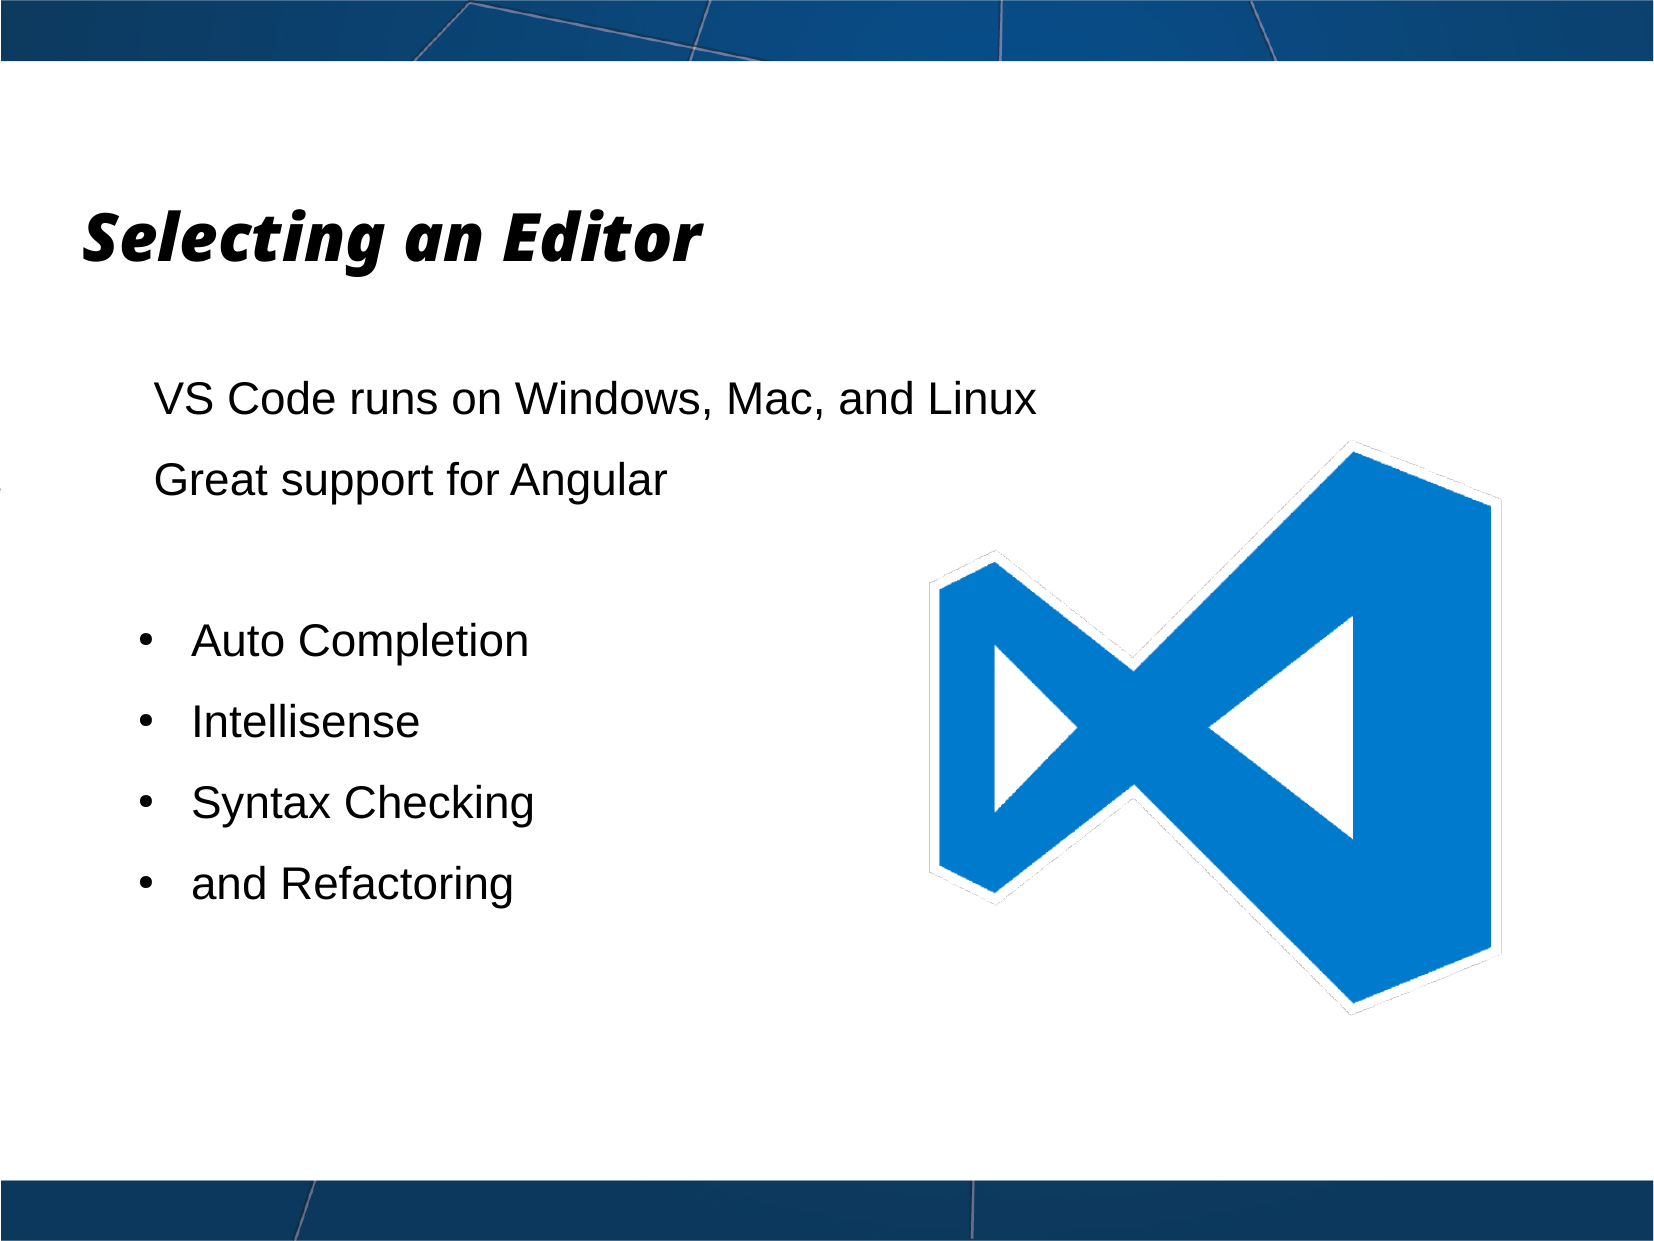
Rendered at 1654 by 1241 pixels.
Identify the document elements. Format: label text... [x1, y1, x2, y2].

title Selecting an Editor [82, 139, 1571, 332]
list VS Code runs on Windows, Mac, and Linux Great support for Angular Auto Completion Intellisense Syntax Checking and Refactoring [82, 372, 1571, 1013]
picture [0, 0, 1654, 1241]
